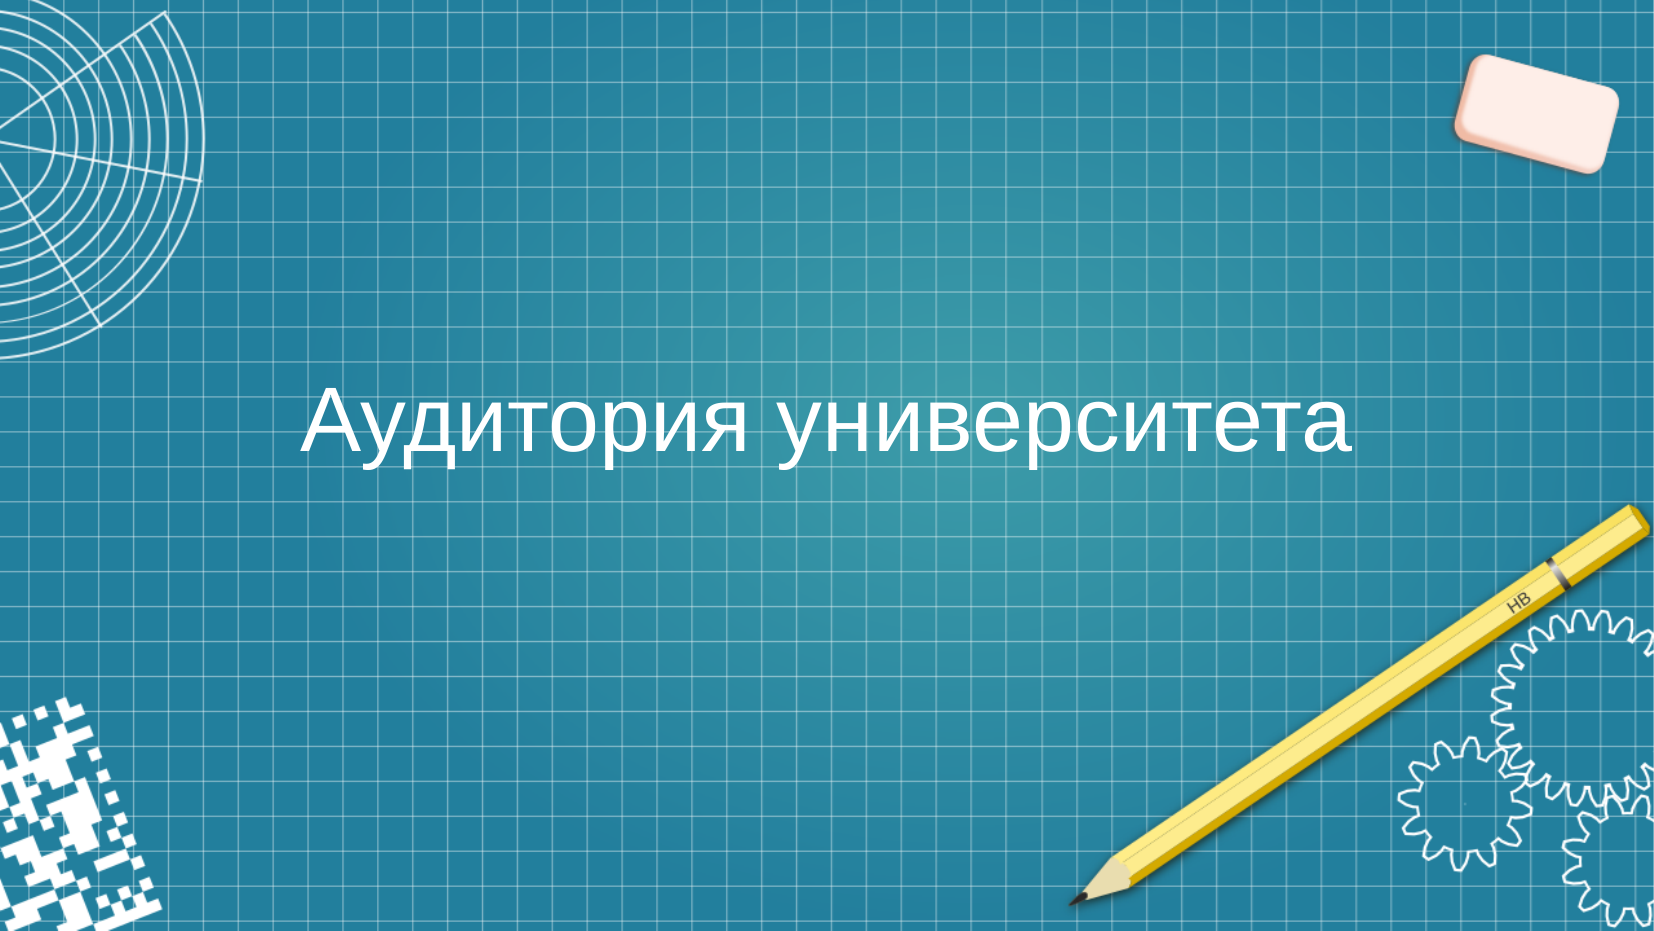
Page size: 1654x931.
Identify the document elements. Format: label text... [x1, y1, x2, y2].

title Аудитория университета [82, 342, 1571, 498]
picture [0, 0, 1654, 931]
